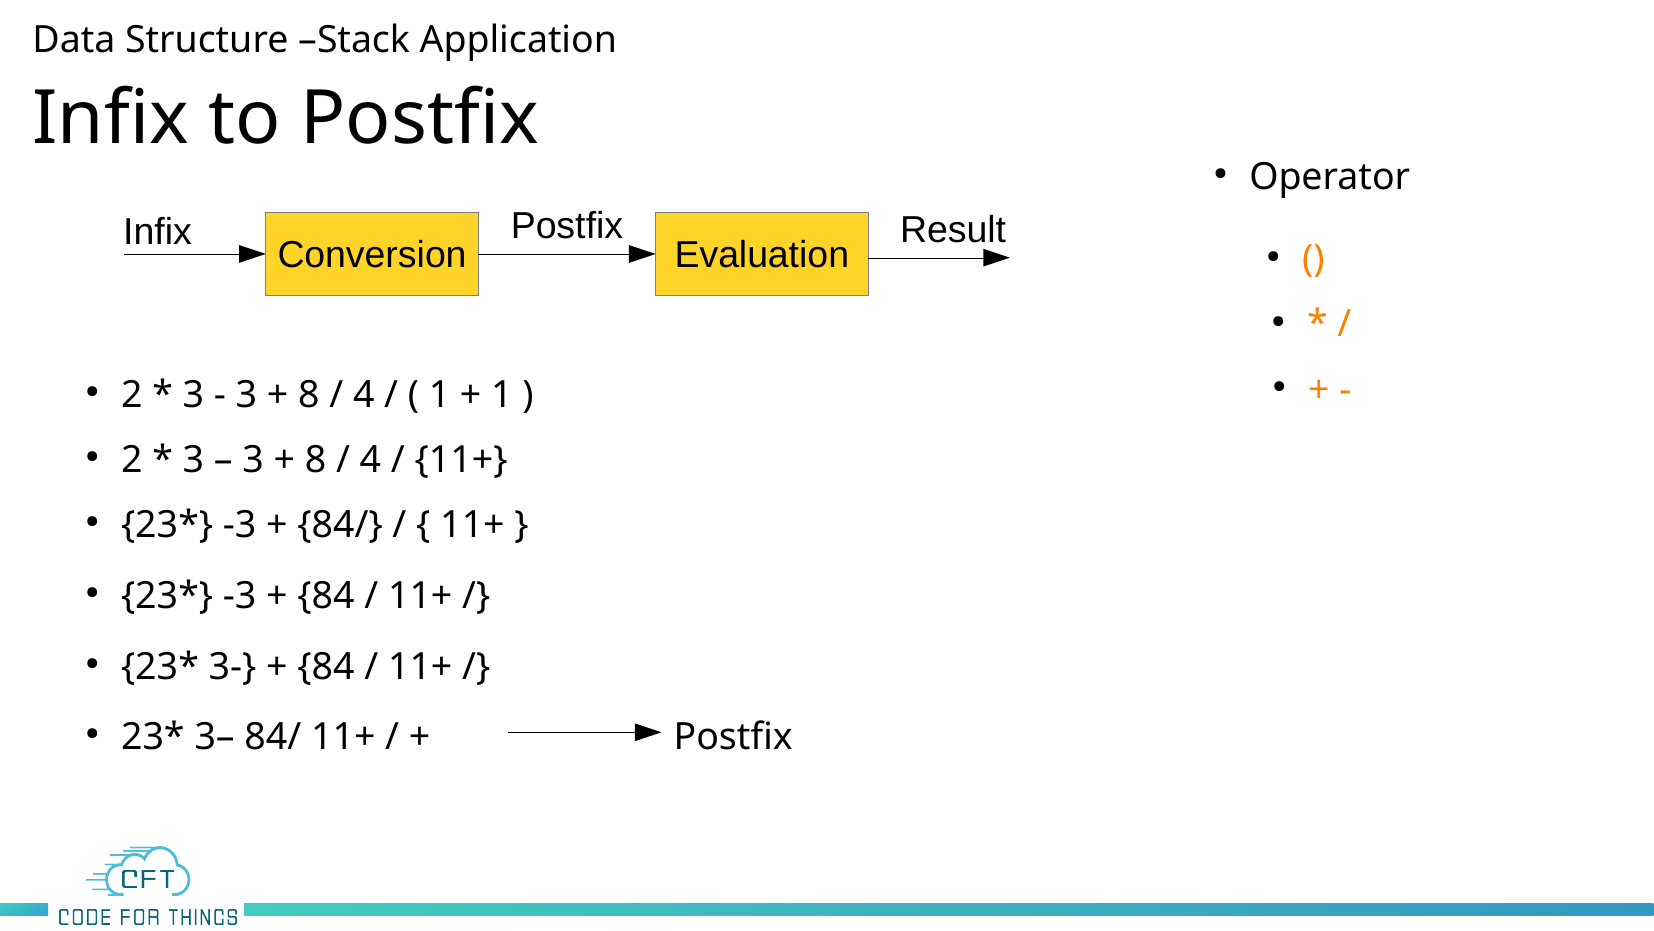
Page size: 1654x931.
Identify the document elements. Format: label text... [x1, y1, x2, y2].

text_box Conversion [265, 212, 479, 296]
text_box () [1251, 224, 1363, 283]
text_box 2 * 3 – 3 + 8 / 4 / {11+} [70, 425, 596, 485]
title Data Structure –Stack Application Infix to Postfix [32, 12, 1536, 166]
text_box {23* 3-} + {84 / 11+ /} [70, 631, 590, 691]
text_box Evaluation [655, 212, 869, 296]
text_box + - [1257, 355, 1392, 414]
text_box 2 * 3 - 3 + 8 / 4 / ( 1 + 1 ) [70, 360, 633, 420]
text_box Infix [108, 203, 207, 260]
text_box Result [885, 200, 1022, 258]
text_box * / [1256, 289, 1378, 348]
text_box {23*} -3 + {84 / 11+ /} [70, 561, 644, 621]
text_box Operator [1199, 141, 1530, 201]
text_box Postfix [496, 197, 639, 254]
text_box 23* 3– 84/ 11+ / + Postfix [70, 702, 827, 761]
text_box {23*} -3 + {84/} / { 11+ } [70, 490, 662, 550]
picture [59, 846, 237, 925]
